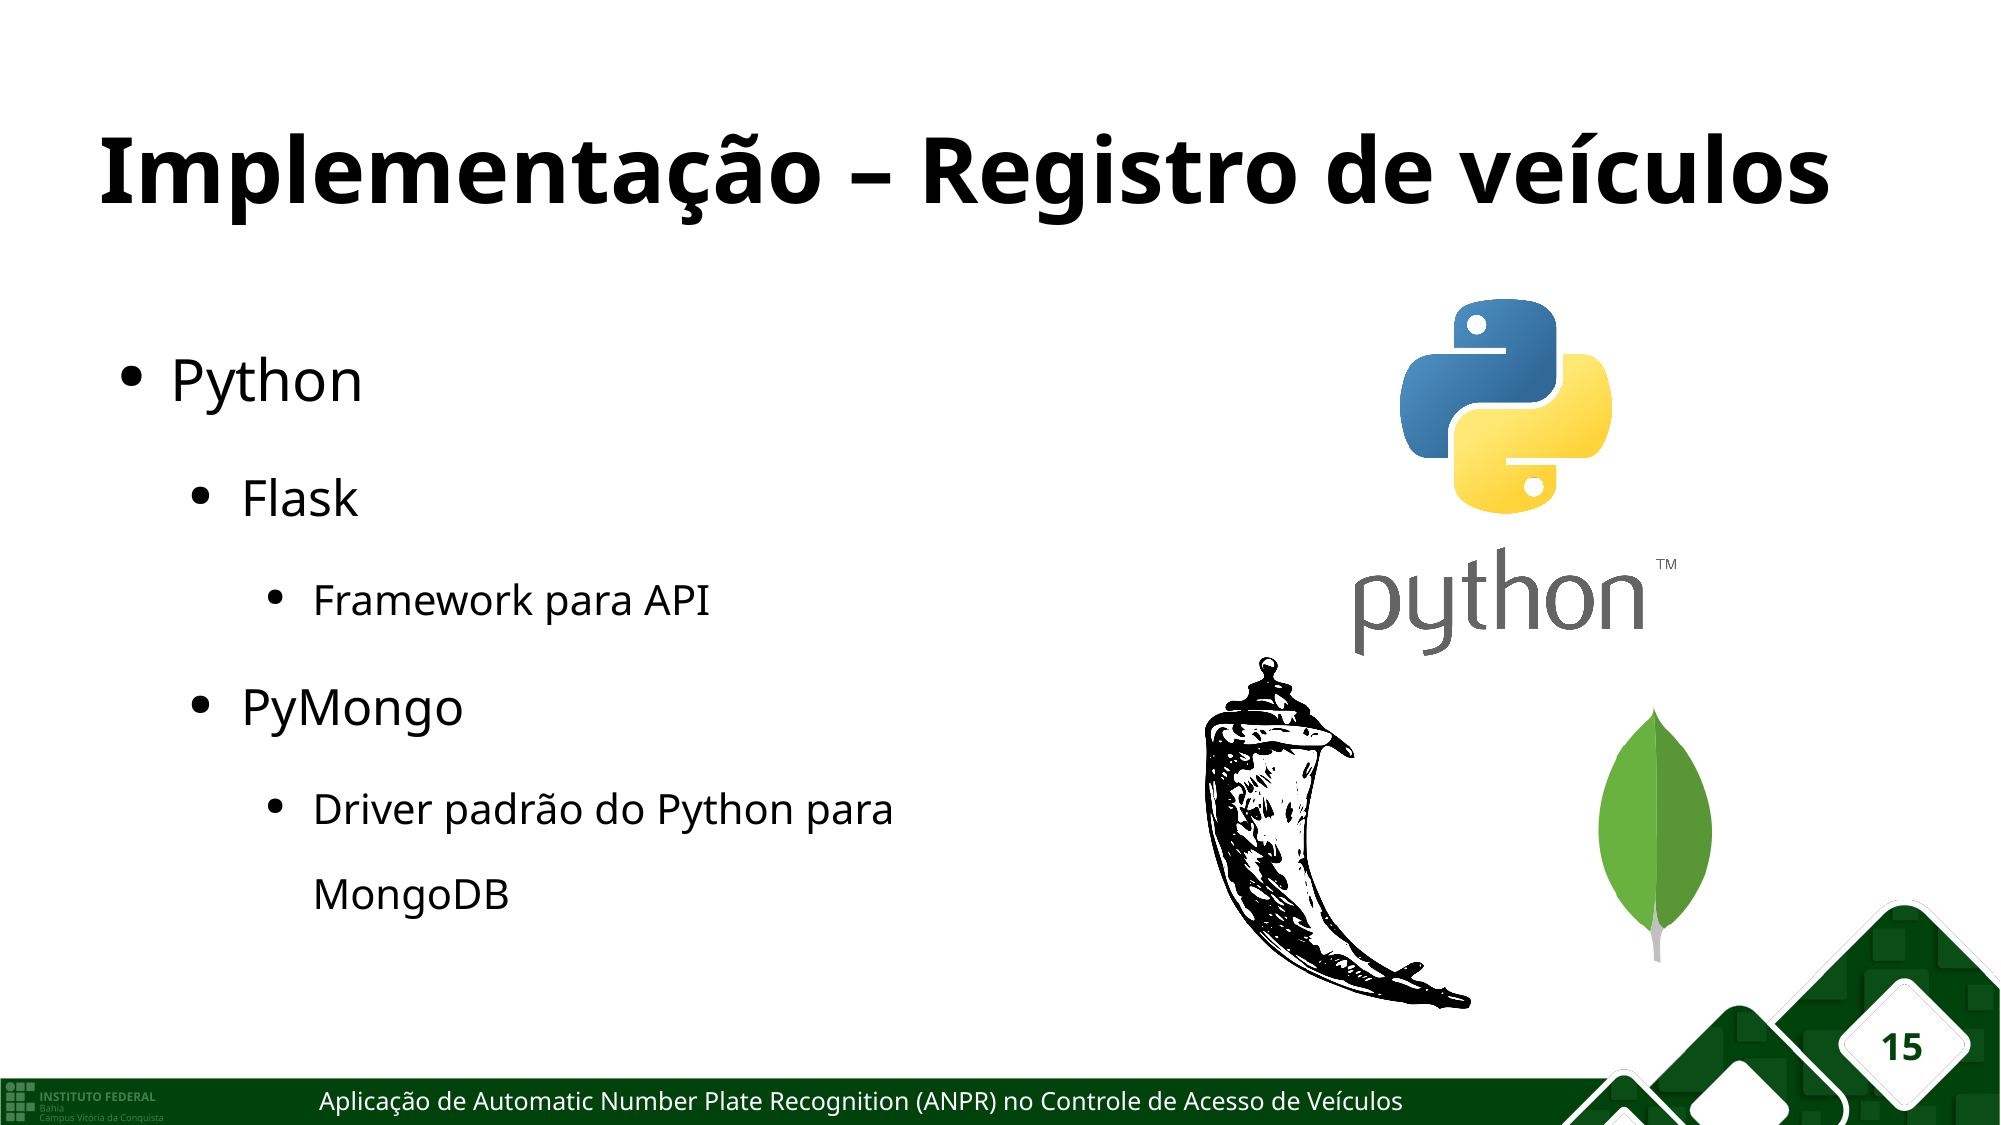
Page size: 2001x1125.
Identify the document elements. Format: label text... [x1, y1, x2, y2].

picture [0, 299, 2000, 1125]
title Implementação – Registro de veículos [99, 59, 1900, 277]
list Python Flask Framework para API PyMongo Driver padrão do Python para MongoDB [99, 299, 979, 1014]
